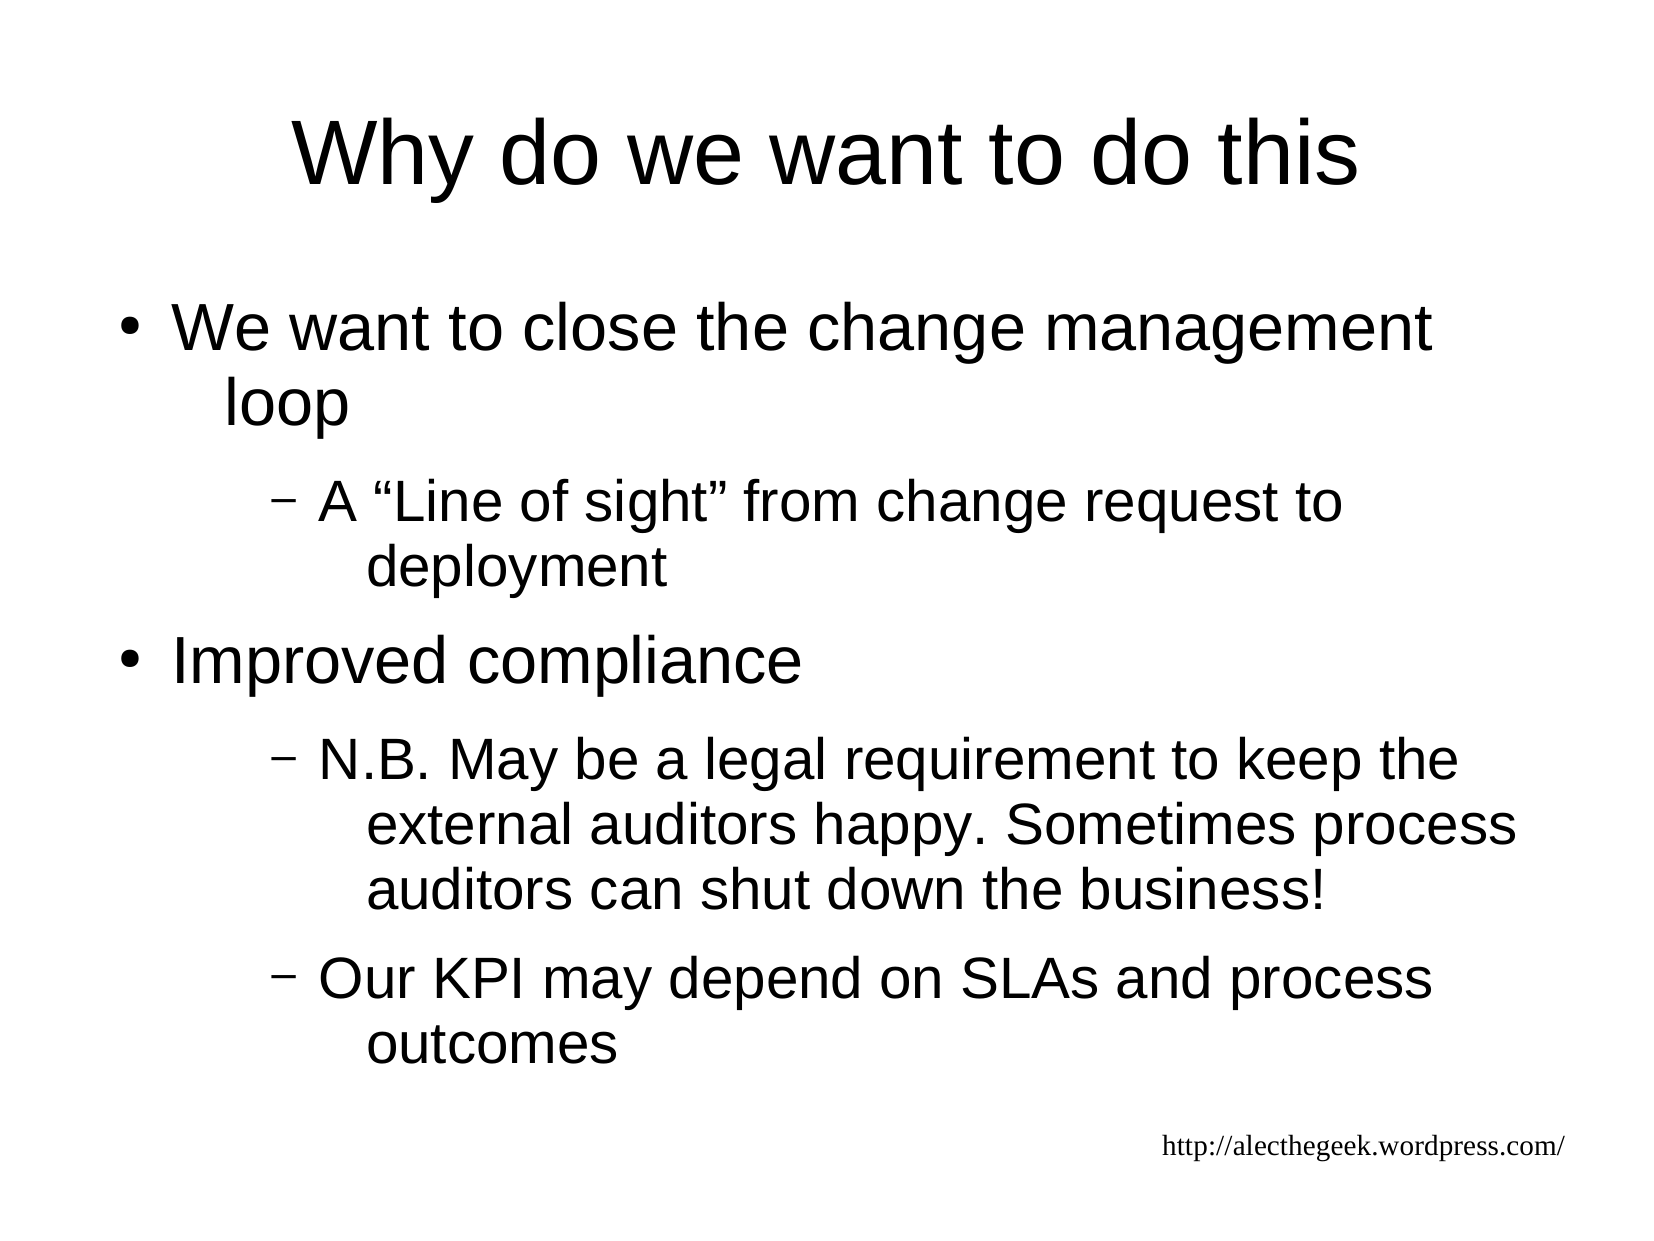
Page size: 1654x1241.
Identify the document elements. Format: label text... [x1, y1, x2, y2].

list We want to close the change management loop A “Line of sight” from change request to deployment Improved compliance N.B. May be a legal requirement to keep the external auditors happy. Sometimes process auditors can shut down the business! Our KPI may depend on SLAs and process outcomes [82, 290, 1571, 1109]
title Why do we want to do this [82, 49, 1571, 257]
